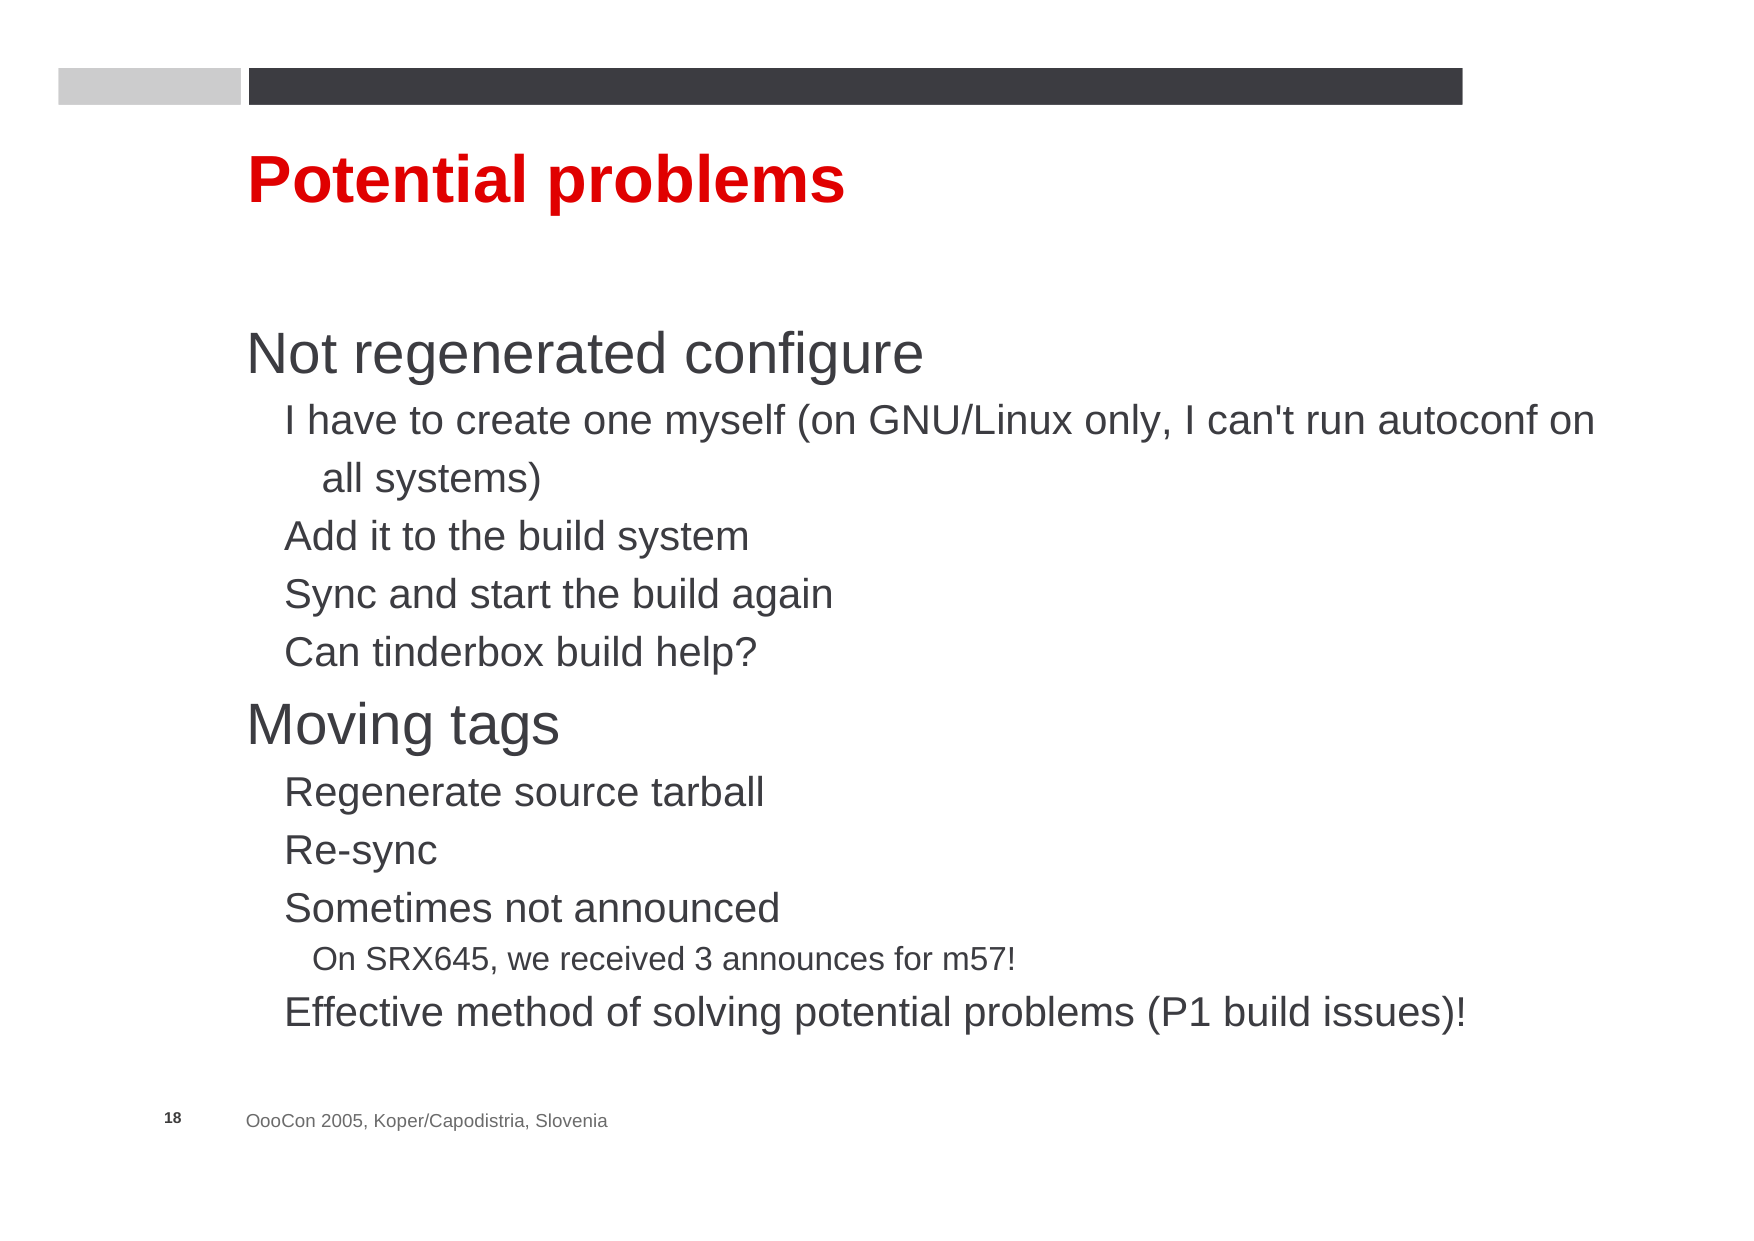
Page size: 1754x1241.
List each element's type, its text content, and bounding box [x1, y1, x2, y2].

title Potential problems [247, 100, 1581, 263]
list Not regenerated configure I have to create one myself (on GNU/Linux only, I can't run autoconf on all systems) Add it to the build system Sync and start the build again Can tinderbox build help? Moving tags Regenerate source tarball Re-sync Sometimes not announced On SRX645, we received 3 announces for m57! Effective method of solving potential problems (P1 build issues)! [246, 304, 1600, 1034]
